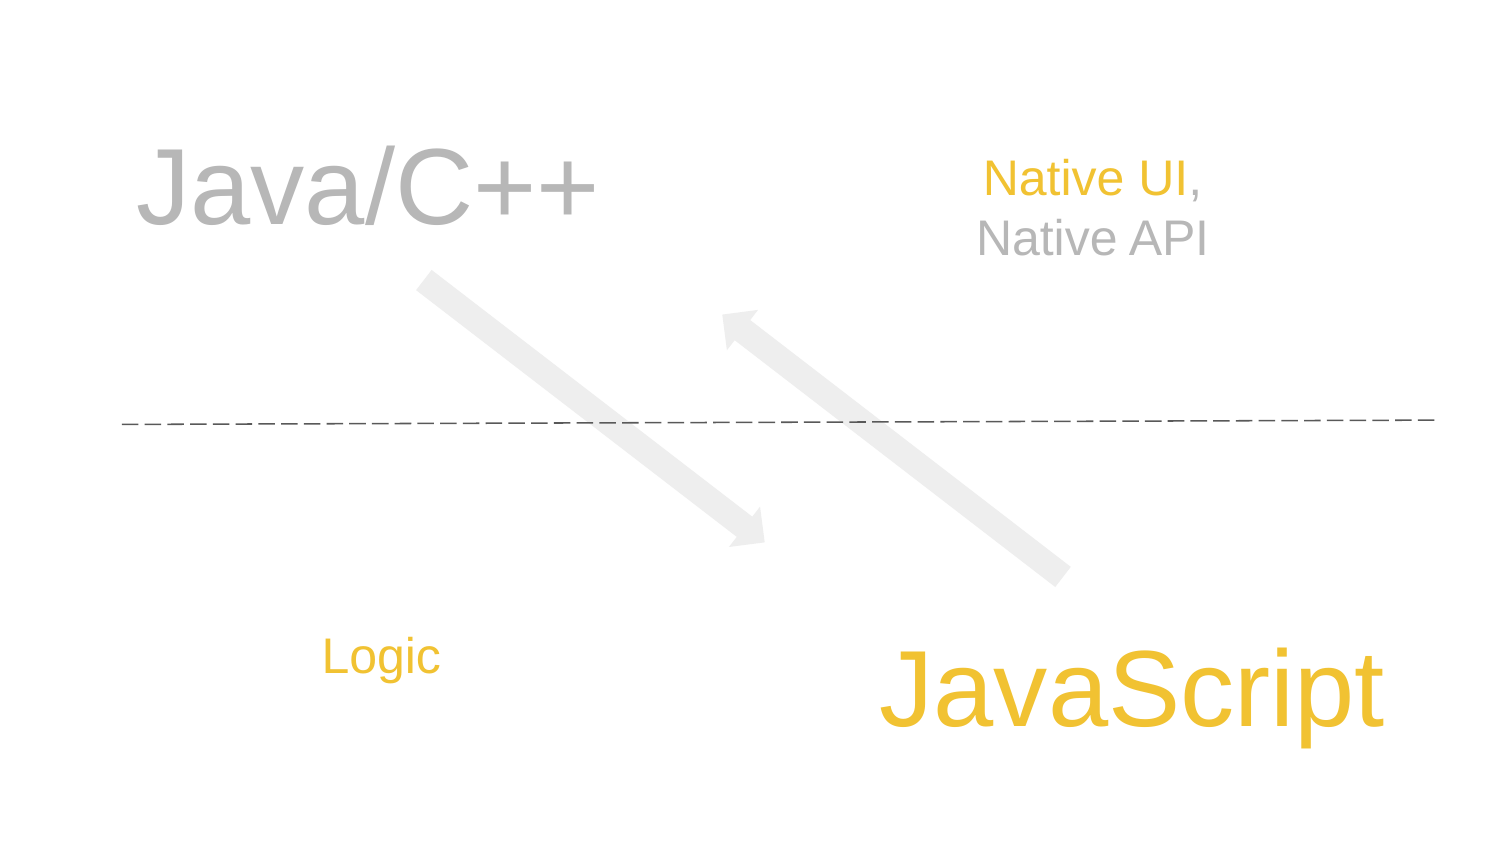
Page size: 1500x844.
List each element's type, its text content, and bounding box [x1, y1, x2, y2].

text_box [416, 269, 765, 547]
title JavaScript [859, 603, 1406, 763]
title Logic [250, 610, 512, 699]
title Native UI, Native API [922, 121, 1263, 281]
text_box [722, 309, 1071, 588]
title Java/C++ [88, 101, 649, 262]
